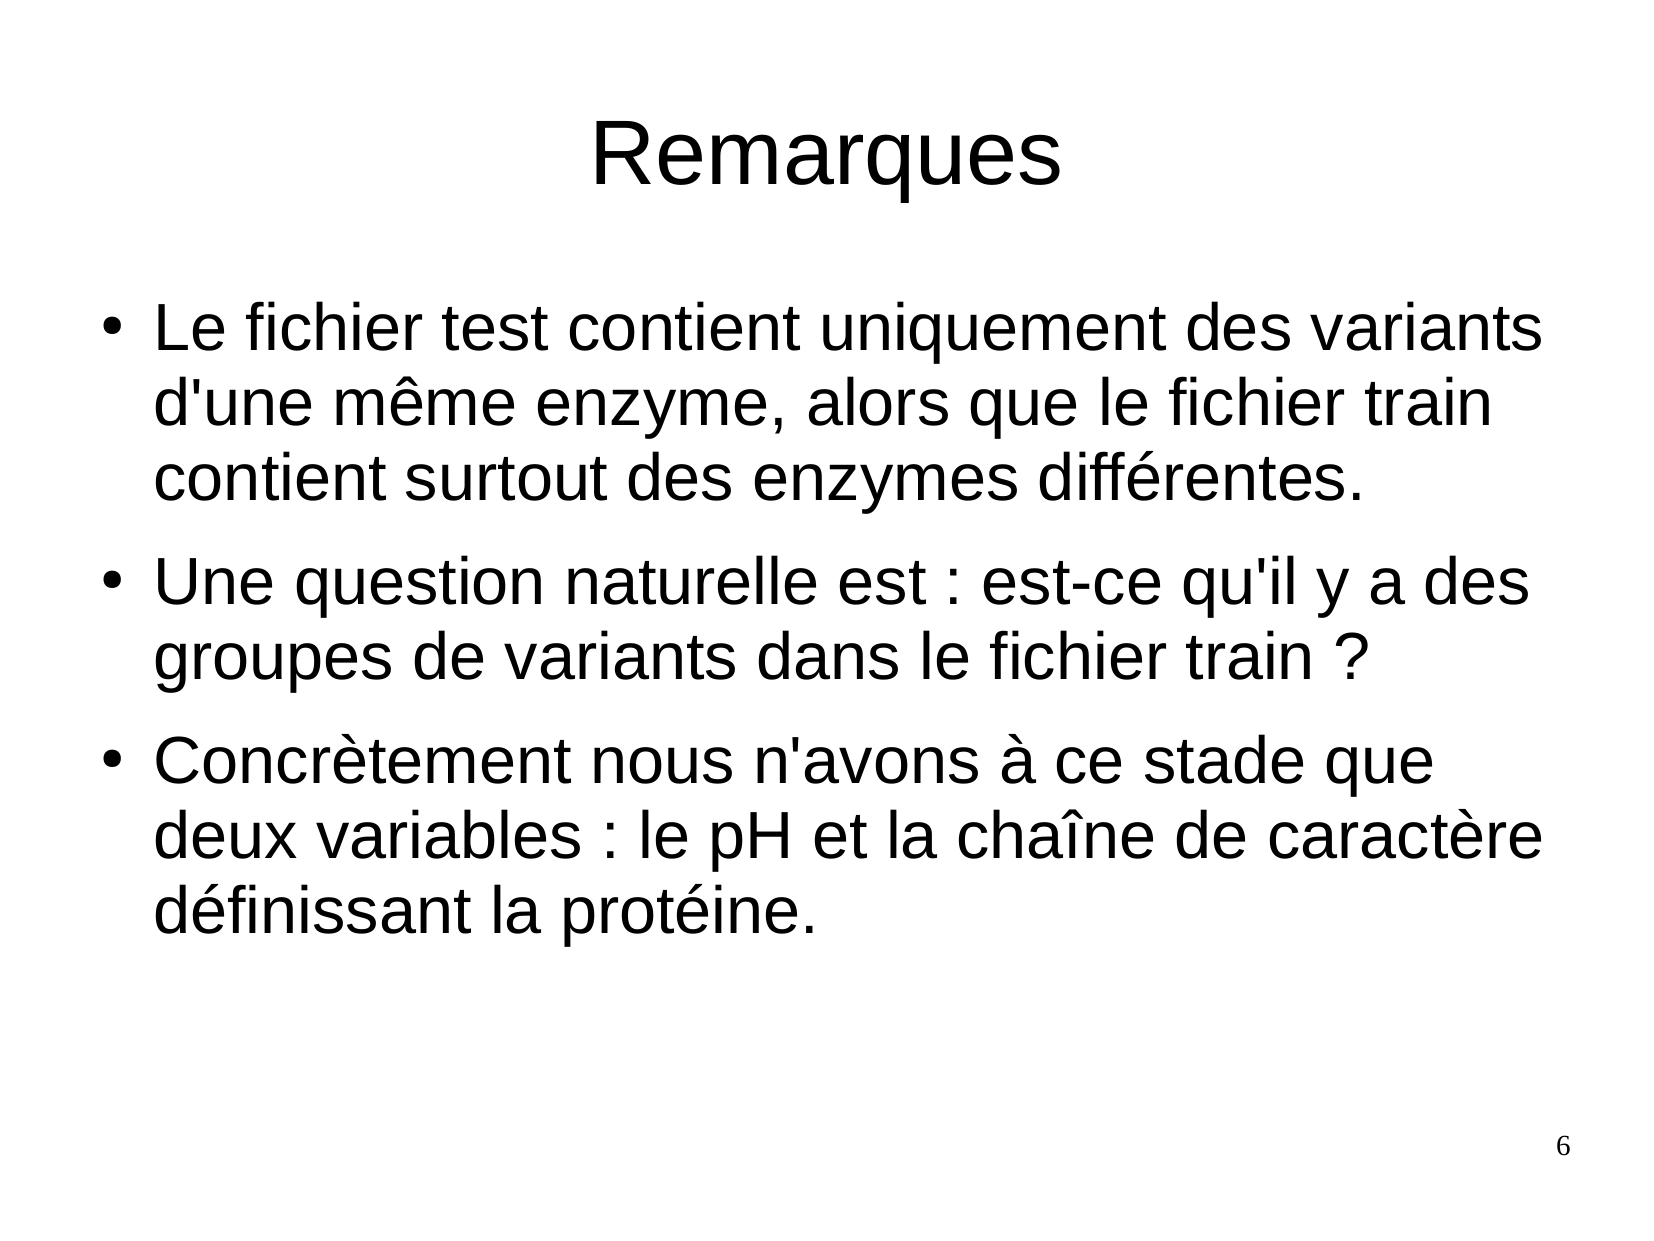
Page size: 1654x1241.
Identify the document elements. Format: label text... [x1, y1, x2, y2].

list Le fichier test contient uniquement des variants d'une même enzyme, alors que le fichier train contient surtout des enzymes différentes. Une question naturelle est : est-ce qu'il y a des groupes de variants dans le fichier train ? Concrètement nous n'avons à ce stade que deux variables : le pH et la chaîne de caractère définissant la protéine. [82, 290, 1571, 1109]
title Remarques [82, 49, 1571, 257]
